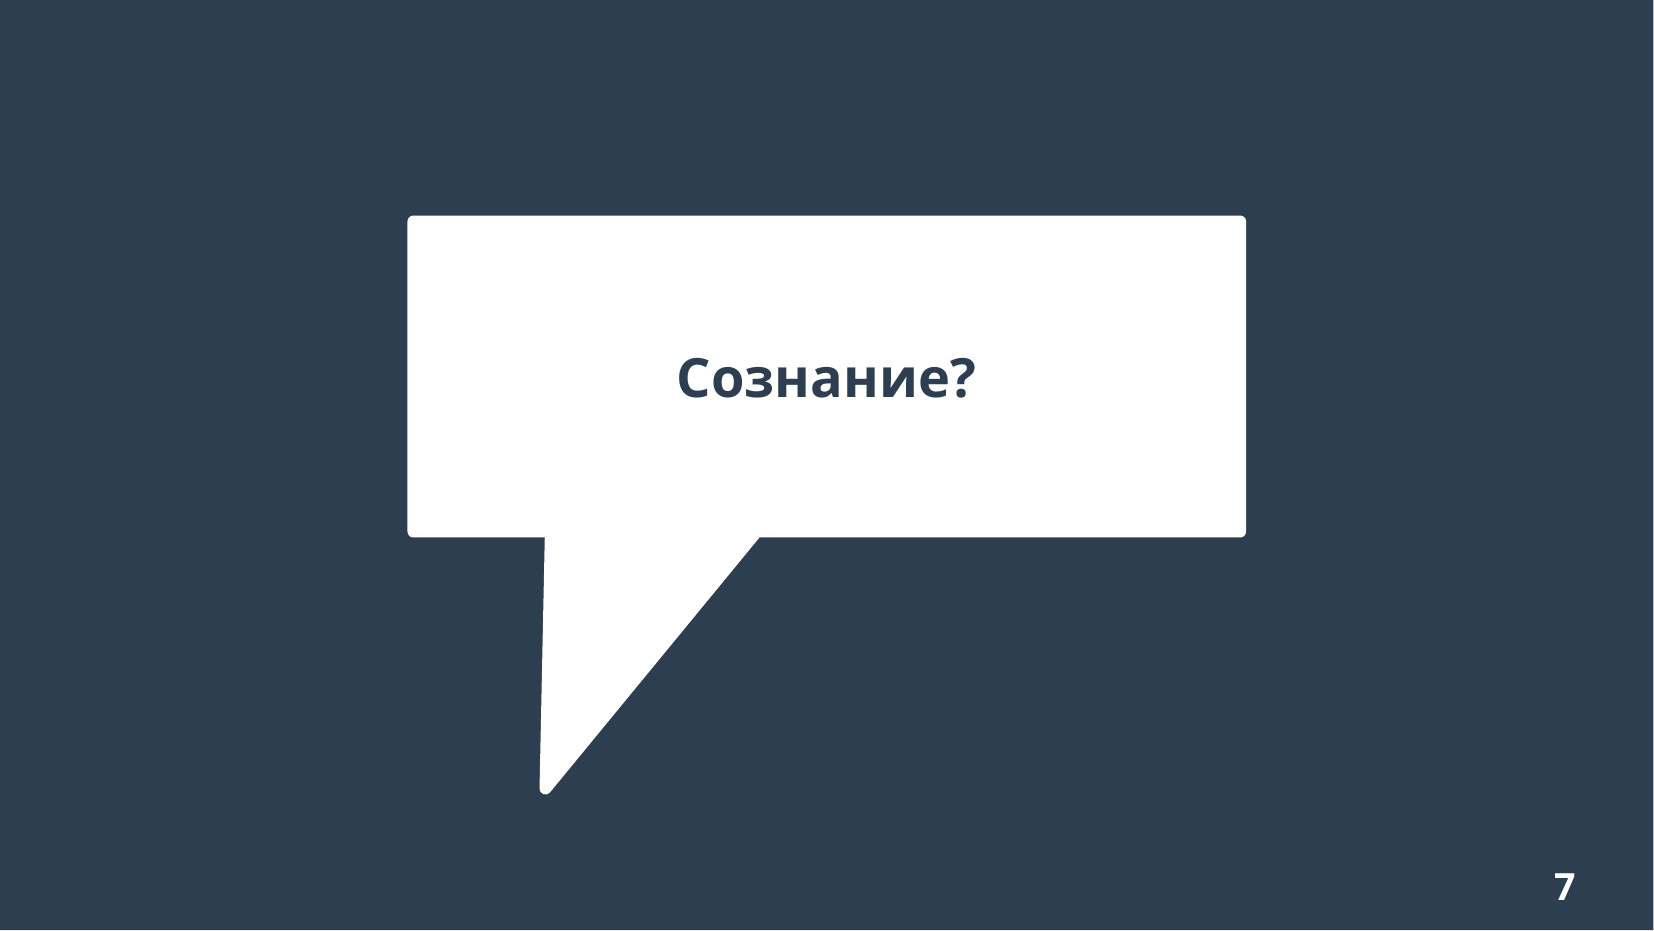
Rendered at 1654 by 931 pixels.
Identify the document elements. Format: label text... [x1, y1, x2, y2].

title Сознание? [442, 243, 1211, 510]
